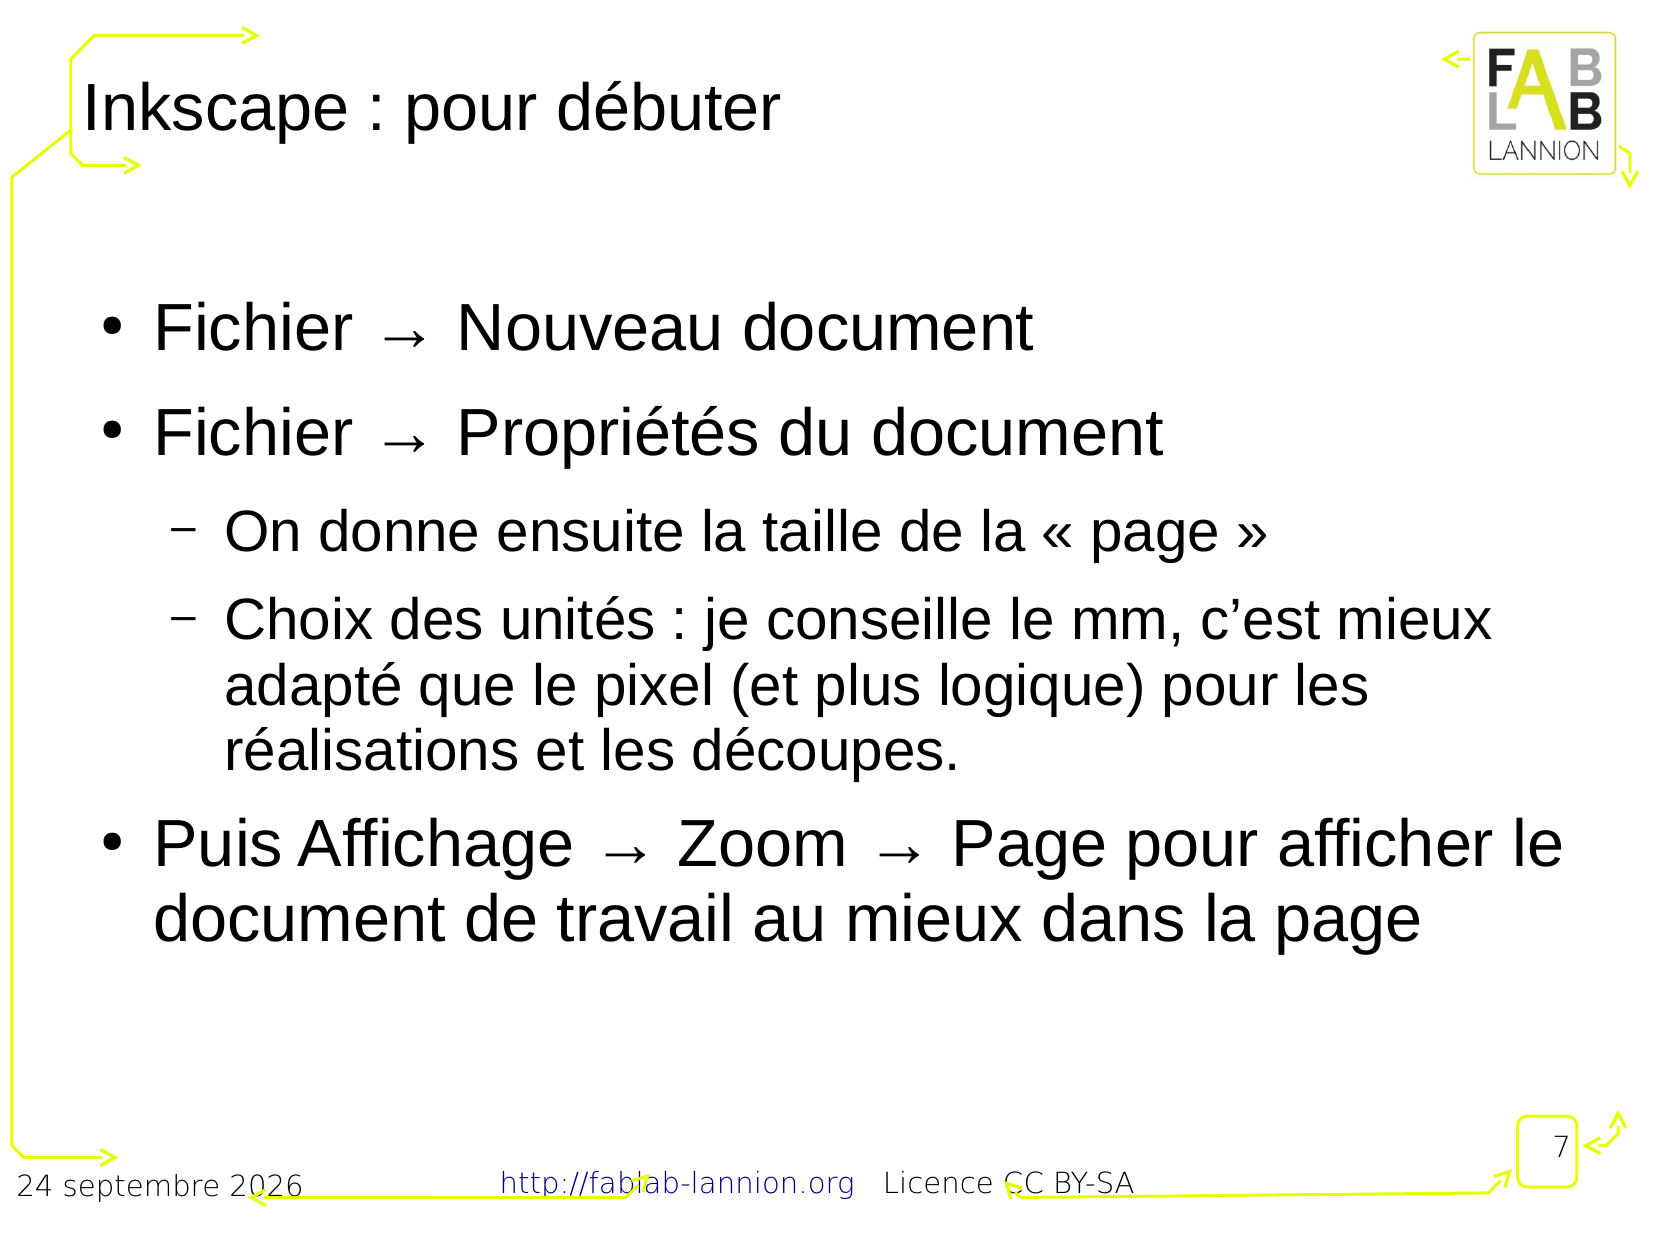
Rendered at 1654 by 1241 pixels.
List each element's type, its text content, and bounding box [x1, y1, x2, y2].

picture [1470, 29, 1619, 178]
list Fichier → Nouveau document Fichier → Propriétés du document On donne ensuite la taille de la « page » Choix des unités : je conseille le mm, c’est mieux adapté que le pixel (et plus logique) pour les réalisations et les découpes. Puis Affichage → Zoom → Page pour afficher le document de travail au mieux dans la page [82, 290, 1571, 1010]
title Inkscape : pour débuter [82, 49, 1441, 166]
